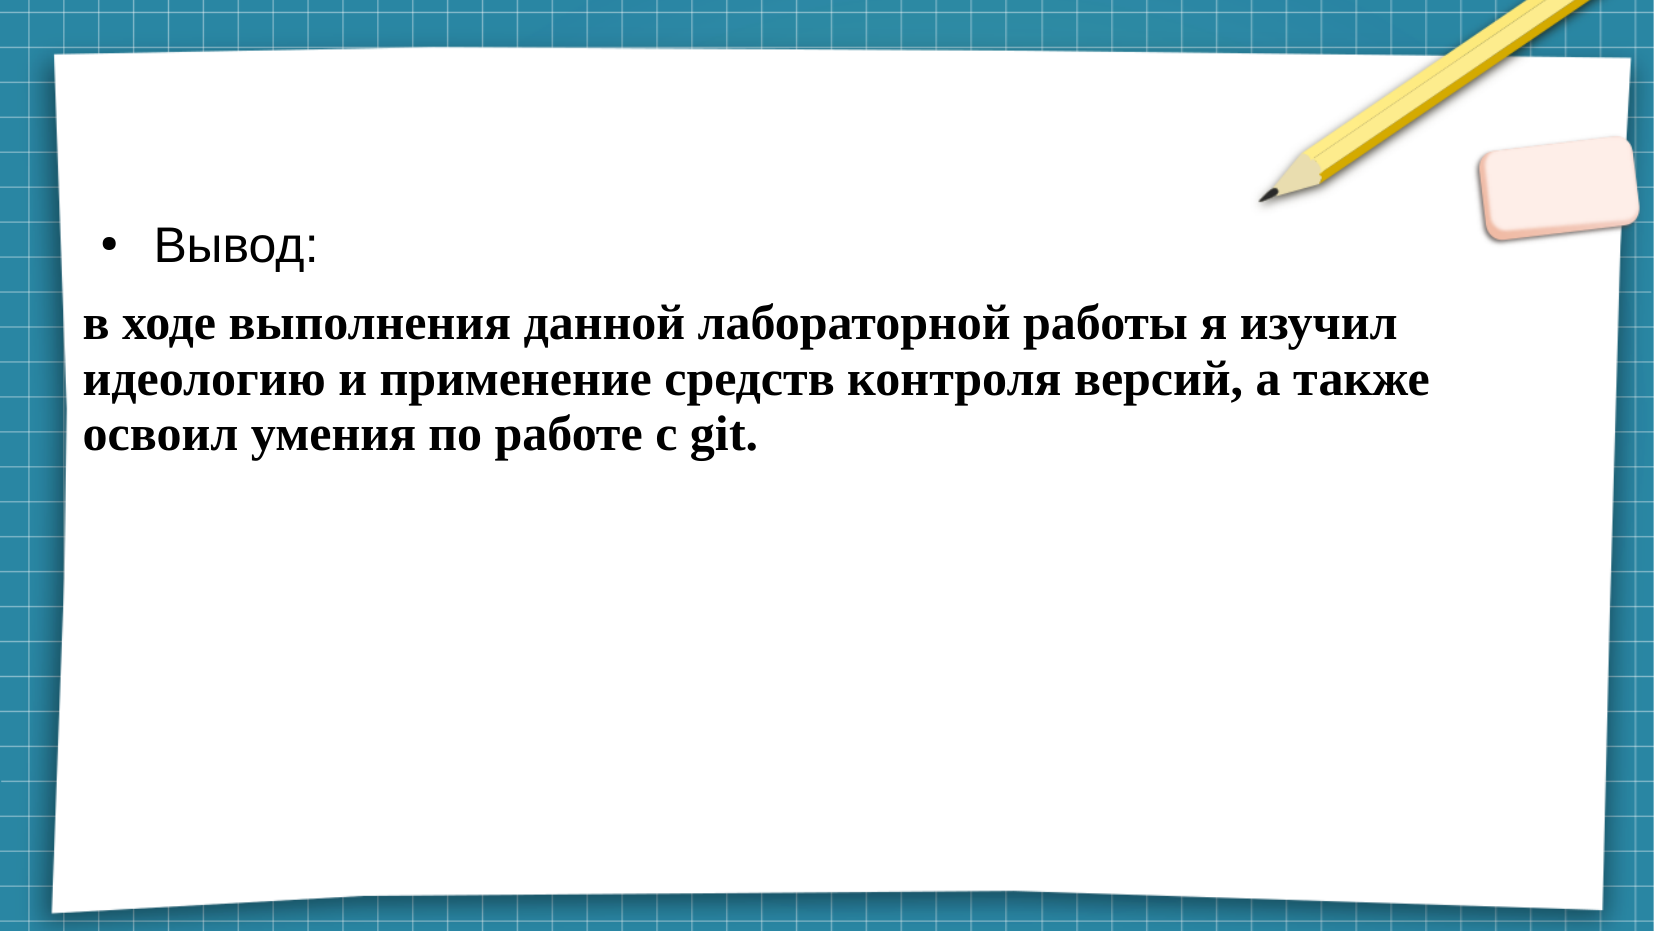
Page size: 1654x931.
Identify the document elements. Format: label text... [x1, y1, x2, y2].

list Вывод: в ходе выполнения данной лабораторной работы я изучил идеологию и применение средств контроля версий, а также освоил умения по работе с git. [82, 217, 1571, 758]
picture [0, 0, 1654, 931]
